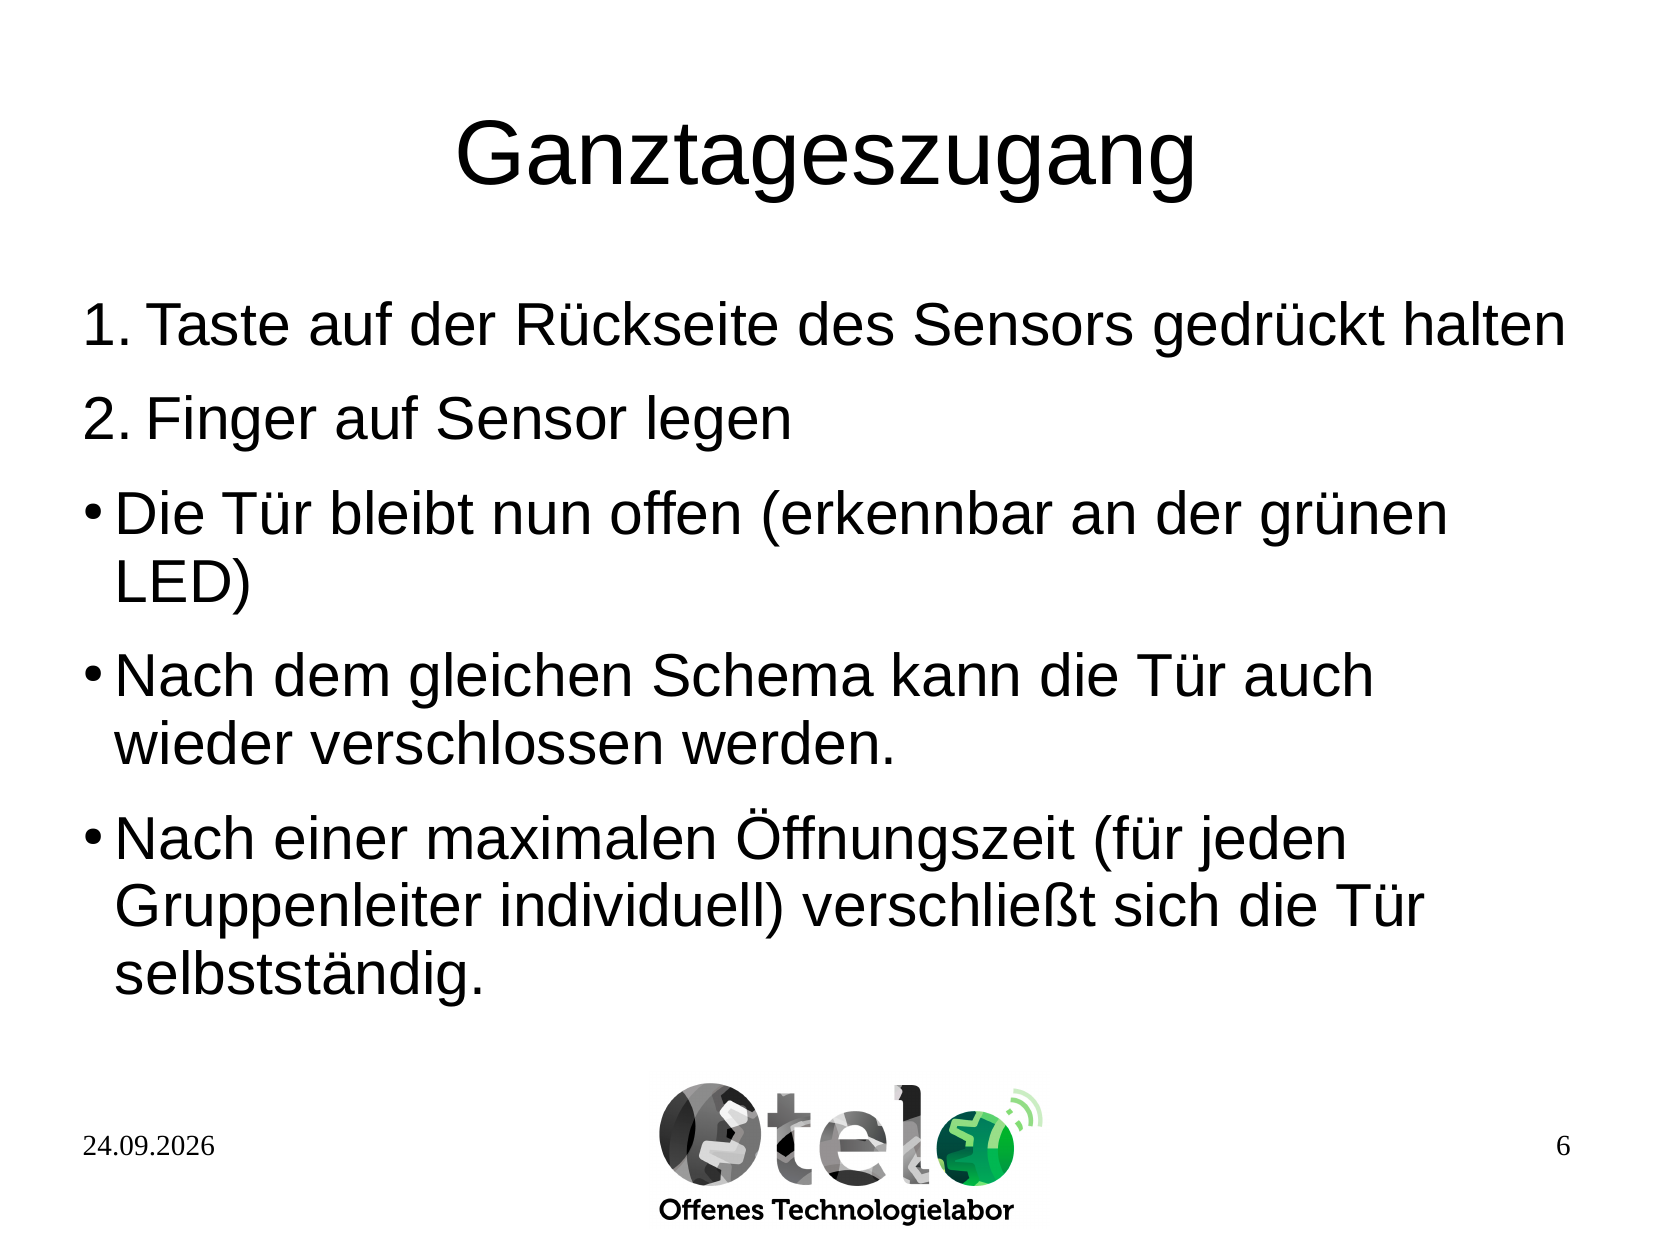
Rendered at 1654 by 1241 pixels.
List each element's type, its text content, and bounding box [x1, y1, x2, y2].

picture [649, 1071, 1050, 1229]
title Ganztageszugang [82, 49, 1571, 257]
list Taste auf der Rückseite des Sensors gedrückt halten Finger auf Sensor legen Die Tür bleibt nun offen (erkennbar an der grünen LED) Nach dem gleichen Schema kann die Tür auch wieder verschlossen werden. Nach einer maximalen Öffnungszeit (für jeden Gruppenleiter individuell) verschließt sich die Tür selbstständig. [82, 290, 1571, 1010]
